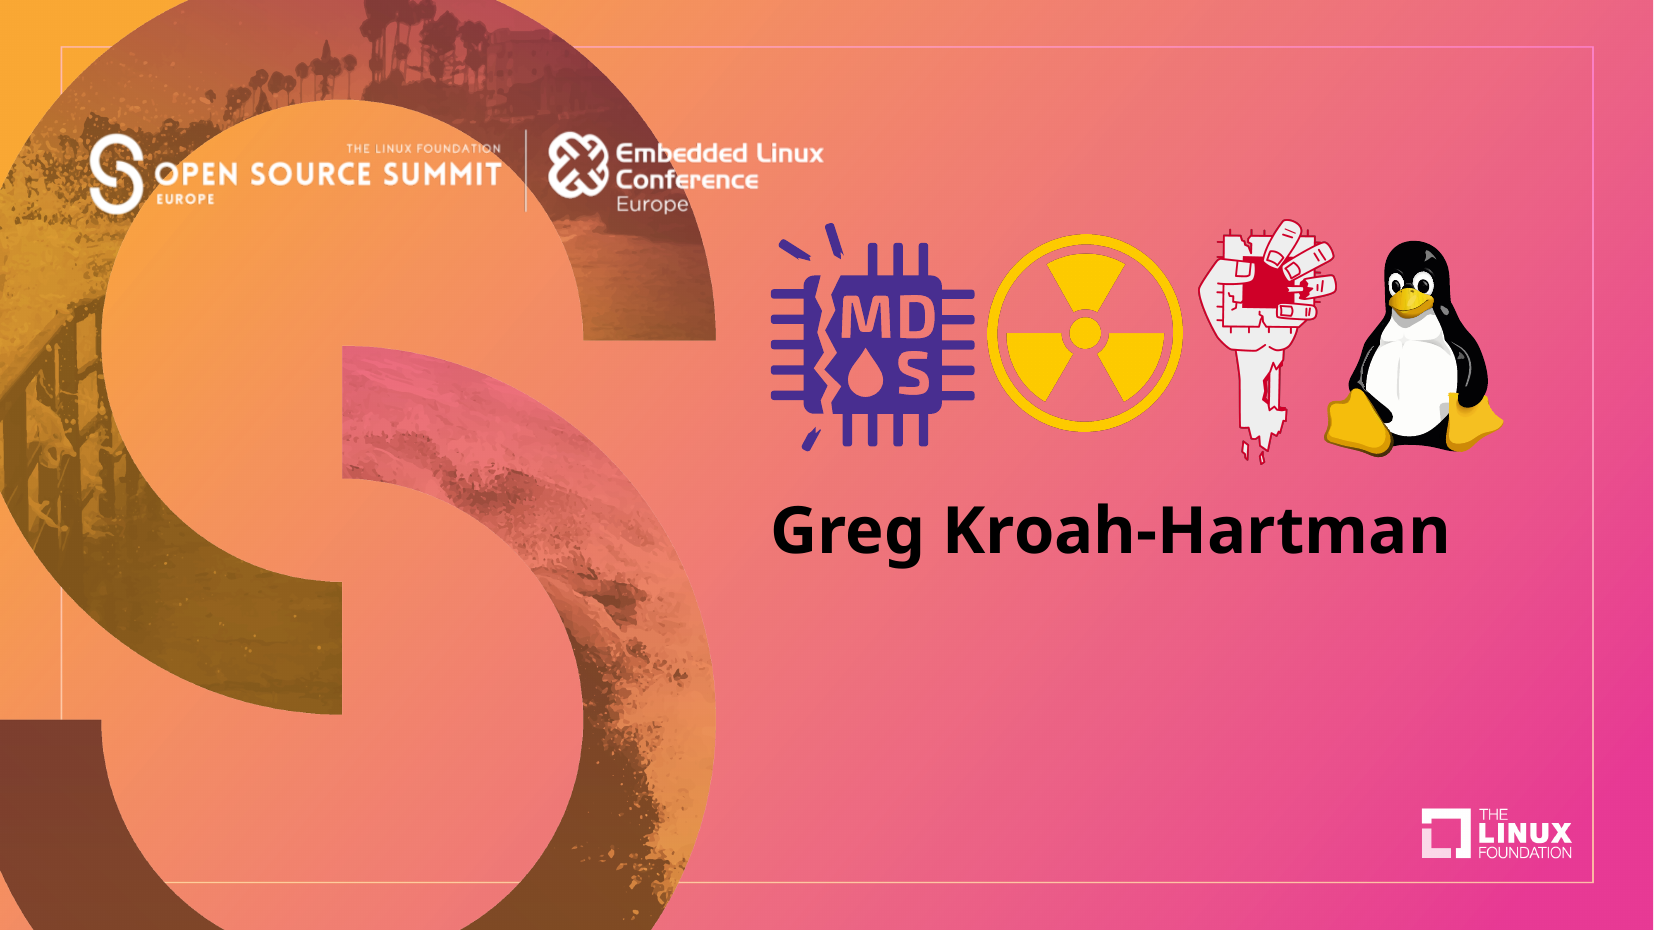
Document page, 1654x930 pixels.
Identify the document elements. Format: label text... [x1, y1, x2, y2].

list Greg Kroah-Hartman [770, 488, 1516, 616]
picture [0, 0, 1654, 930]
